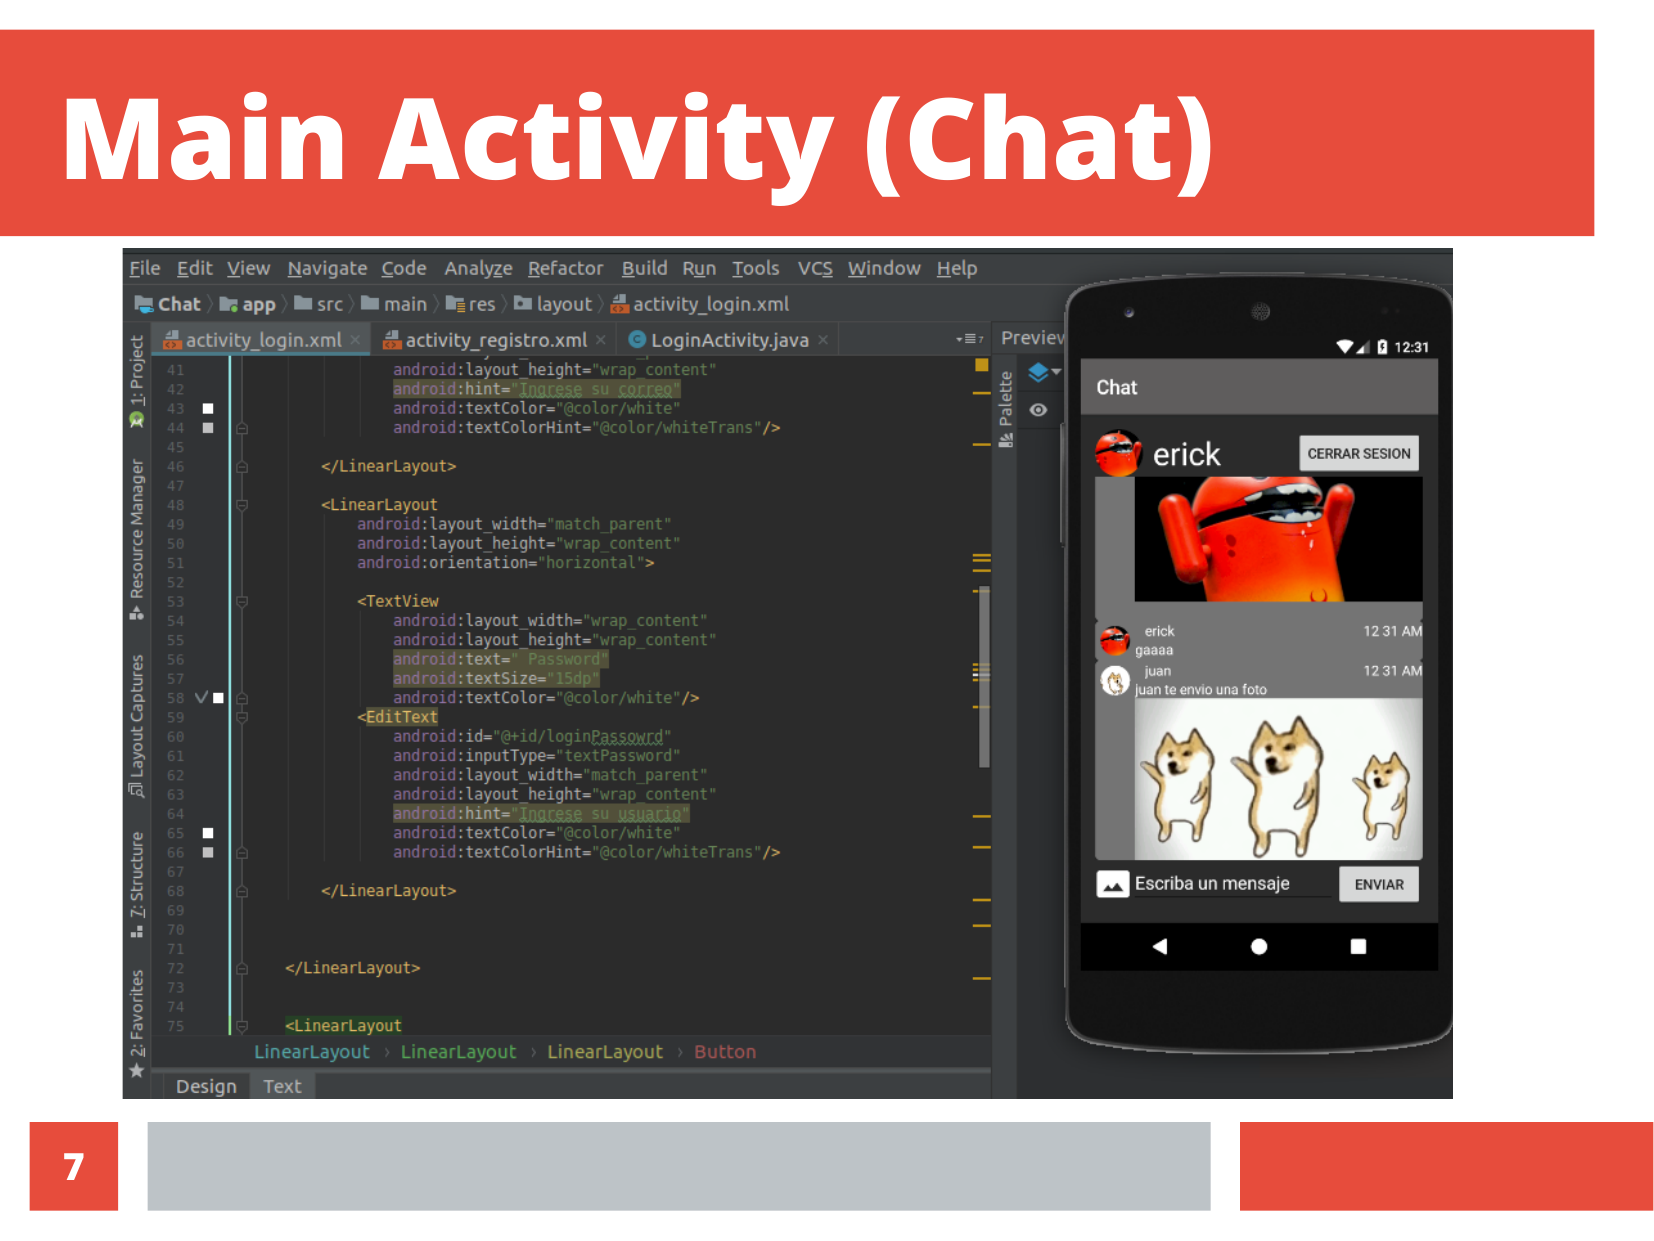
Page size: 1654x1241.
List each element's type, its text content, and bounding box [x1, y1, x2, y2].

picture [122, 248, 1453, 1099]
title Main Activity (Chat) [59, 59, 1595, 207]
